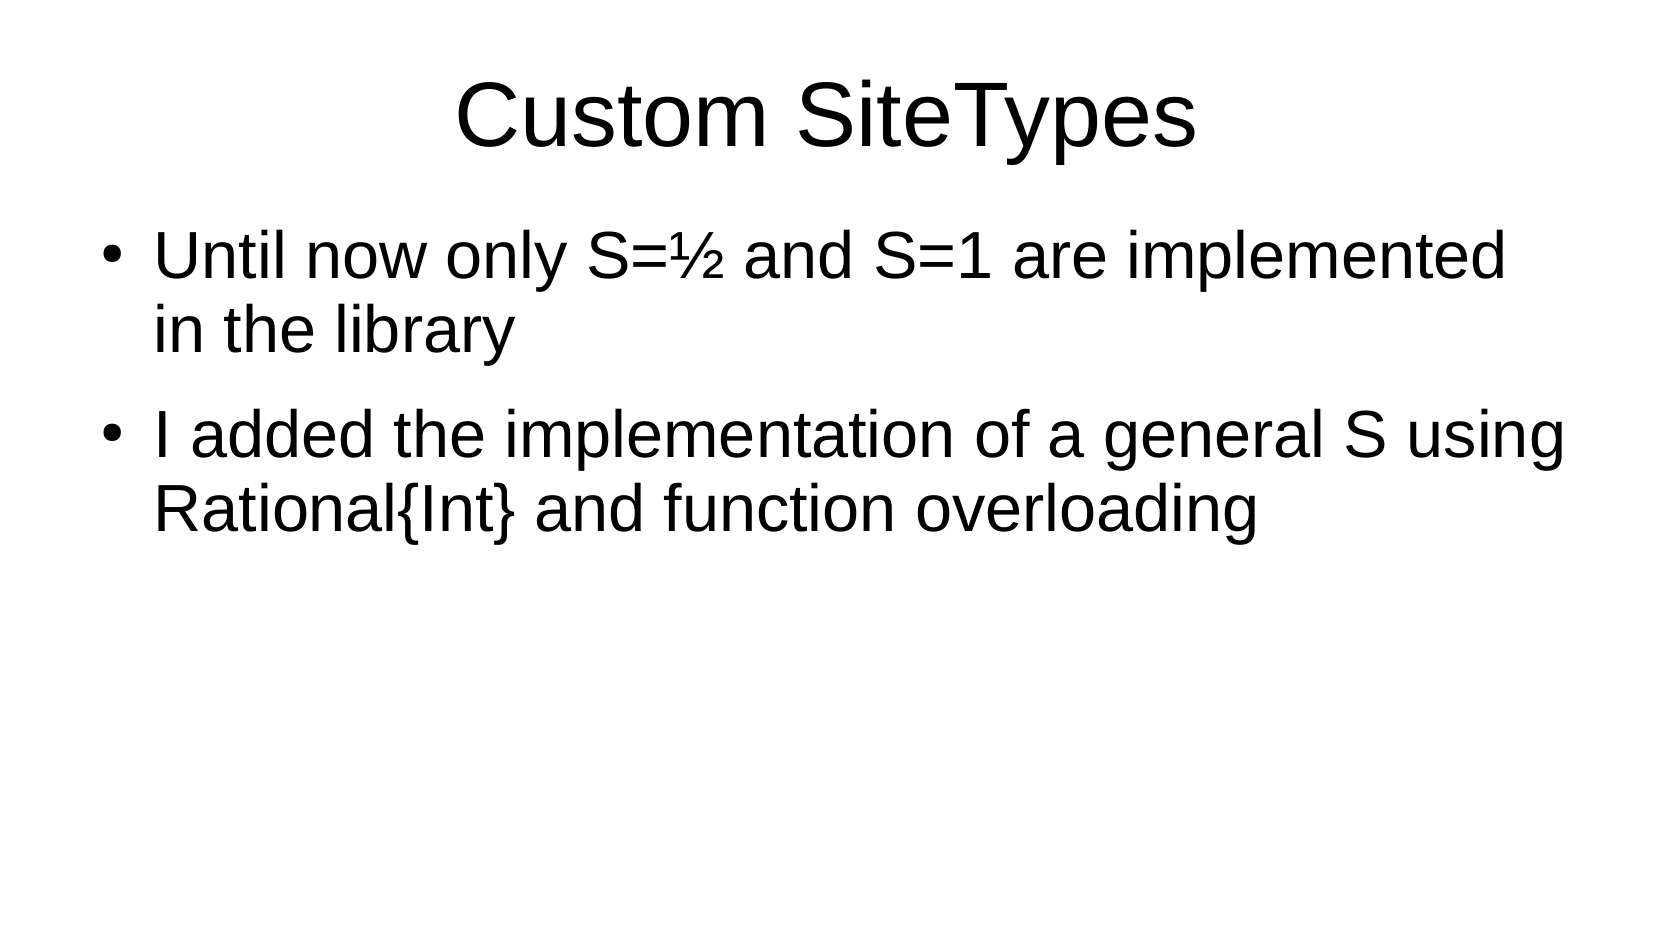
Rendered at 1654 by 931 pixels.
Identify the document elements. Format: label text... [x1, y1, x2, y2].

title Custom SiteTypes [82, 37, 1571, 193]
list Until now only S=½ and S=1 are implemented in the library I added the implementation of a general S using Rational{Int} and function overloading [82, 217, 1571, 758]
